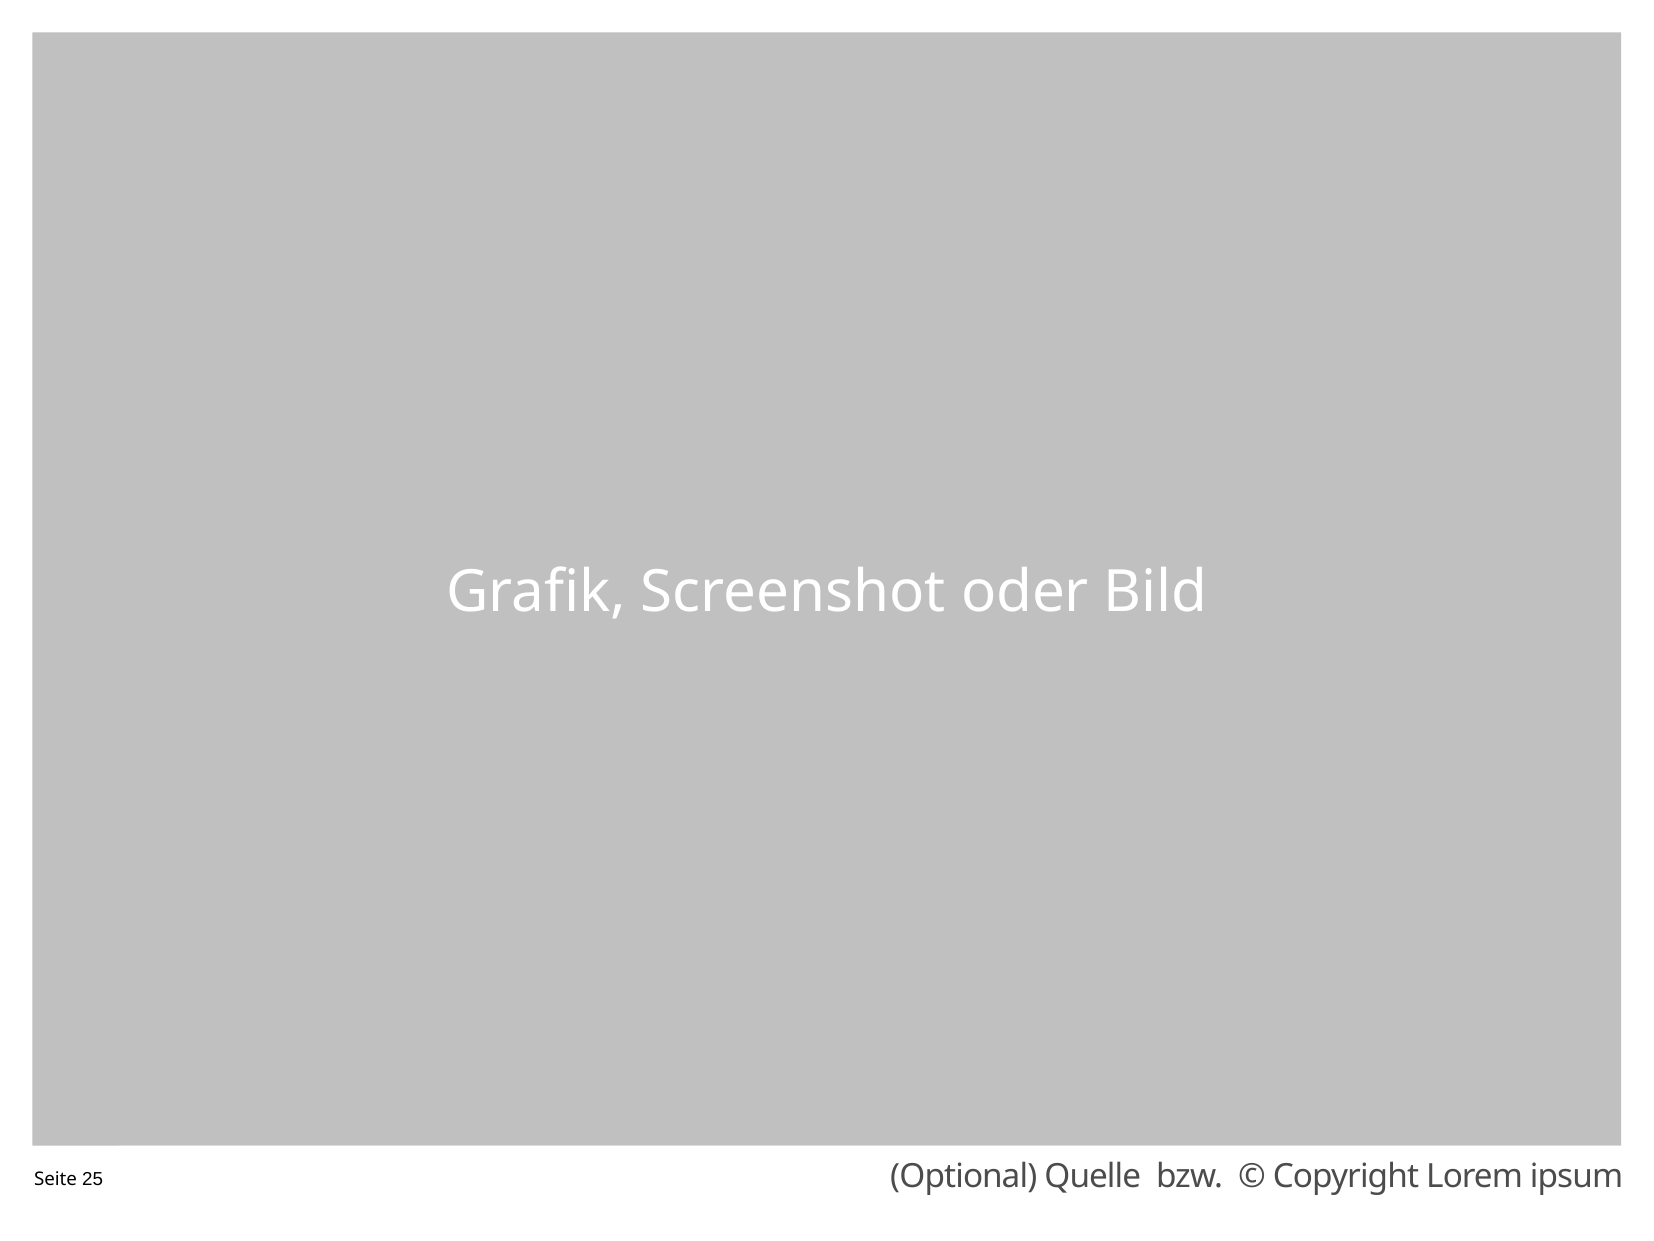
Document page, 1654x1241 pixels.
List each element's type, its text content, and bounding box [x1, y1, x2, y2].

text_box (Optional) Quelle bzw. © Copyright Lorem ipsum [118, 1145, 1639, 1205]
text_box Grafik, Screenshot oder Bild [32, 32, 1622, 1146]
